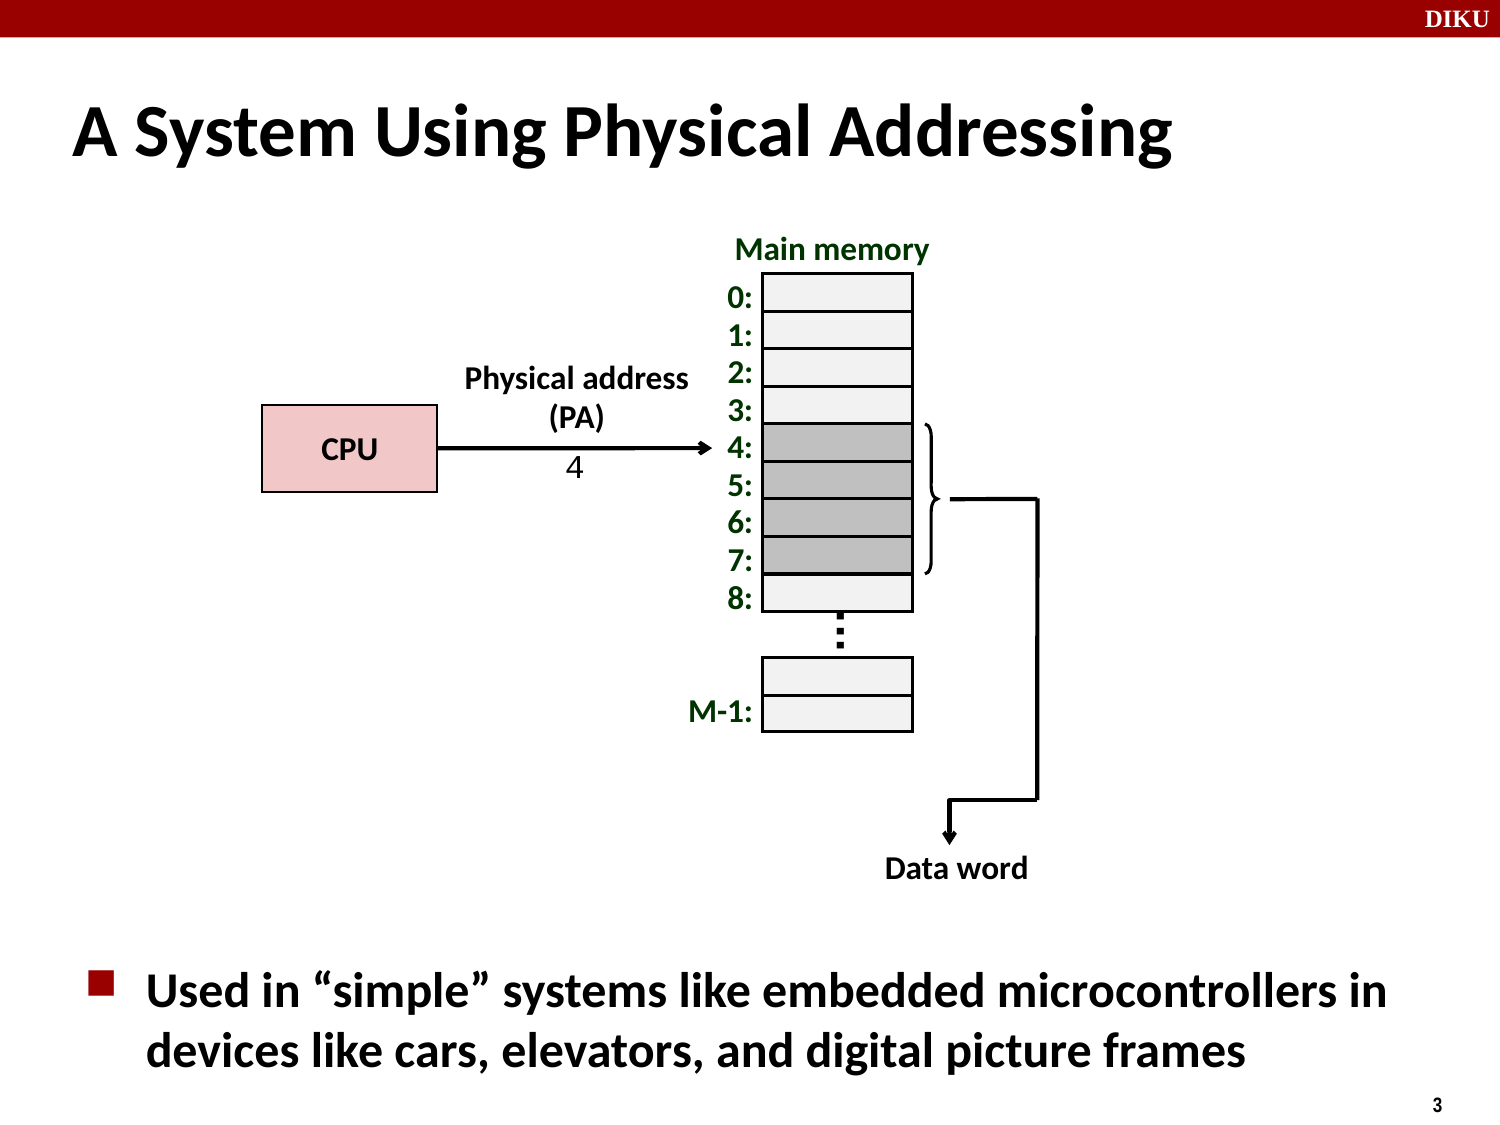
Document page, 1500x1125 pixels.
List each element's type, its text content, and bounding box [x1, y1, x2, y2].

text_box 1: [712, 310, 762, 348]
text_box 3: [712, 385, 762, 423]
text_box Physical address (PA) [449, 350, 705, 445]
text_box ... [774, 612, 925, 650]
text_box 6: [712, 498, 769, 535]
text_box [762, 657, 913, 732]
text_box Main memory [719, 224, 945, 280]
text_box M-1: [673, 686, 769, 742]
text_box 2: [712, 348, 762, 385]
text_box 4: [712, 423, 769, 460]
text_box A System Using Physical Addressing [57, 62, 1488, 191]
text_box CPU [262, 404, 438, 493]
text_box Used in “simple” systems like embedded microcontrollers in devices like cars, elevators, and digital picture frames [74, 949, 1438, 1095]
text_box 5: [712, 460, 769, 498]
text_box 4 [550, 437, 600, 493]
text_box 0: [712, 273, 762, 310]
text_box 8: [712, 574, 769, 629]
text_box Data word [870, 839, 1044, 896]
text_box [762, 273, 913, 612]
text_box 7: [712, 535, 769, 574]
